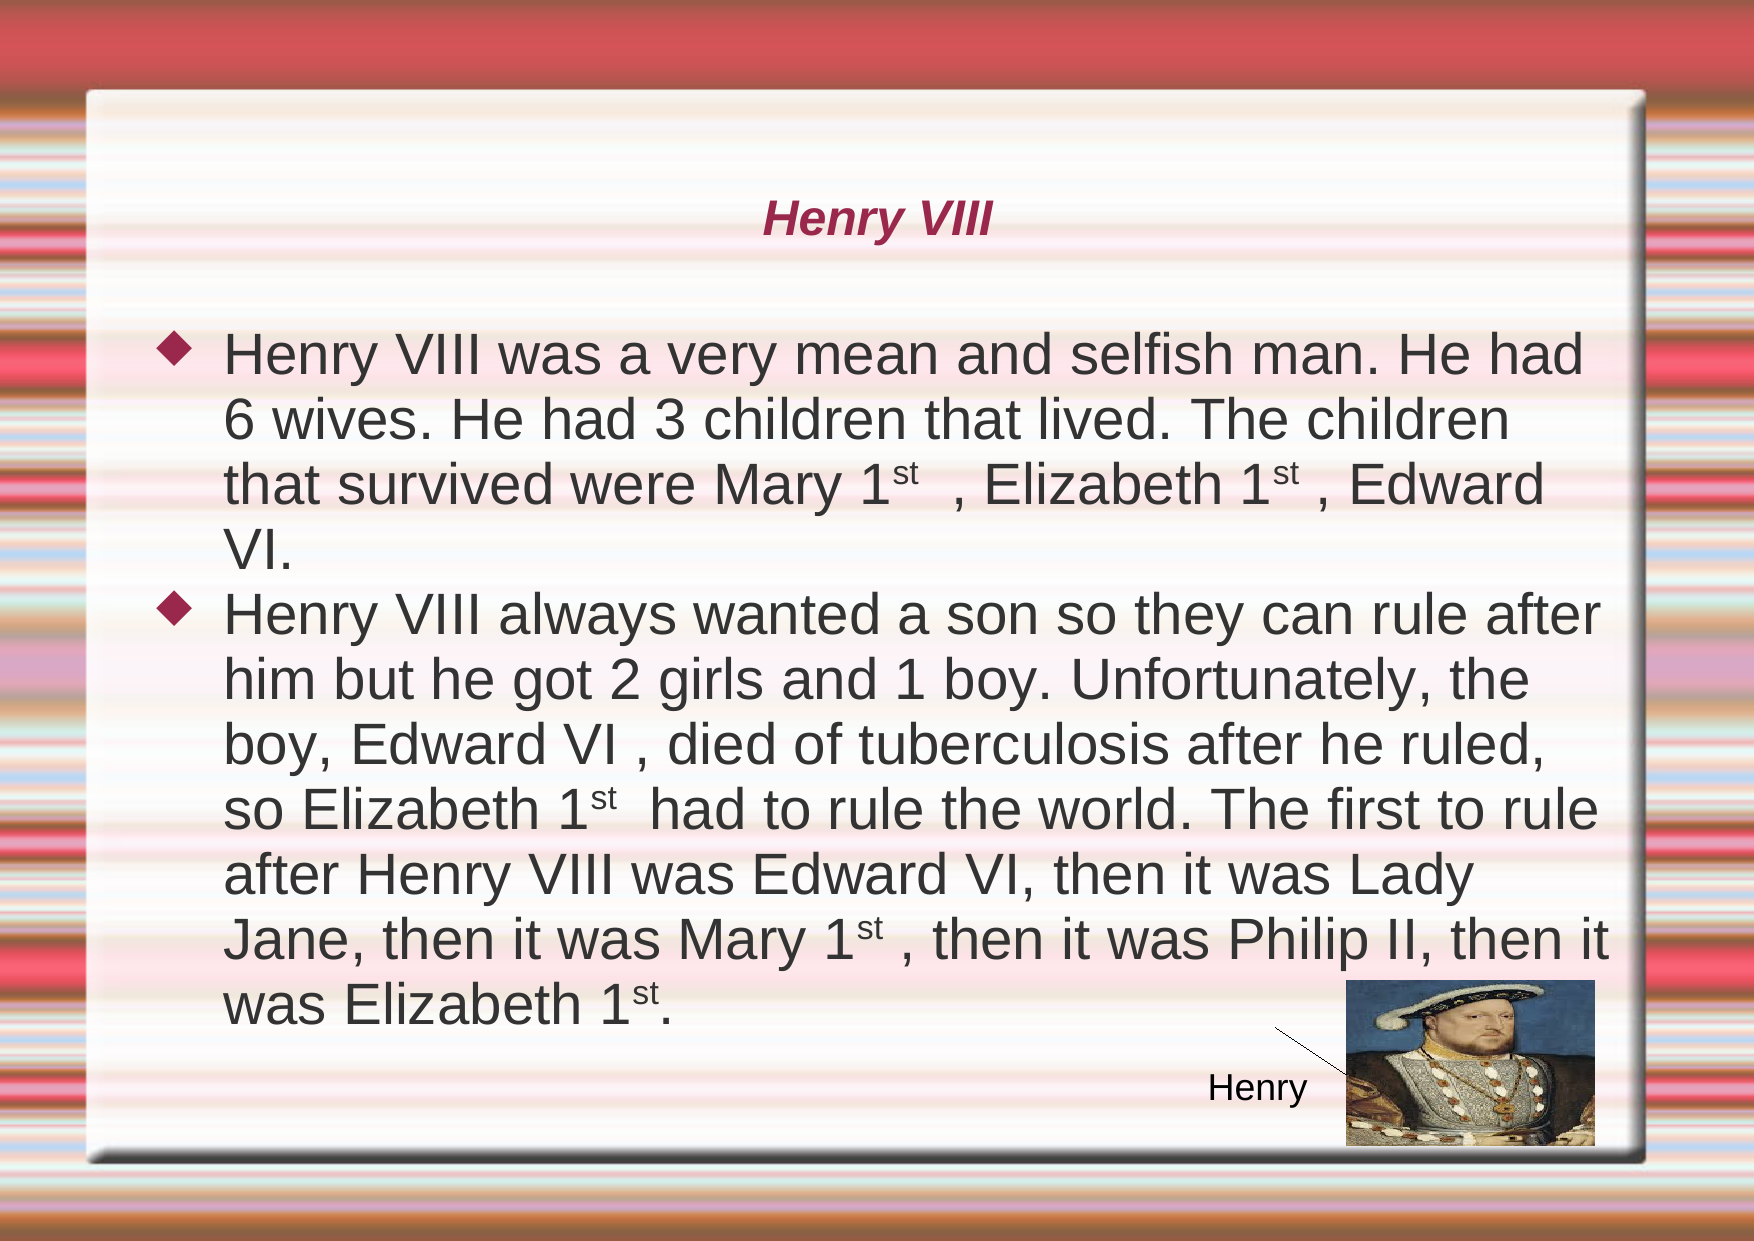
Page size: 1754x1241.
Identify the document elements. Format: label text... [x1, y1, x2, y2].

title Henry VIII [128, 114, 1627, 322]
text_box Henry [1192, 933, 1429, 1241]
picture [0, 0, 1754, 1241]
list Henry VIII was a very mean and selfish man. He had 6 wives. He had 3 children that lived. The children that survived were Mary 1st , Elizabeth 1st , Edward VI. Henry VIII always wanted a son so they can rule after him but he got 2 girls and 1 boy. Unfortunately, the boy, Edward VI , died of tuberculosis after he ruled, so Elizabeth 1st had to rule the world. The first to rule after Henry VIII was Edward VI, then it was Lady Jane, then it was Mary 1st , then it was Philip II, then it was Elizabeth 1st. [140, 321, 1614, 1100]
